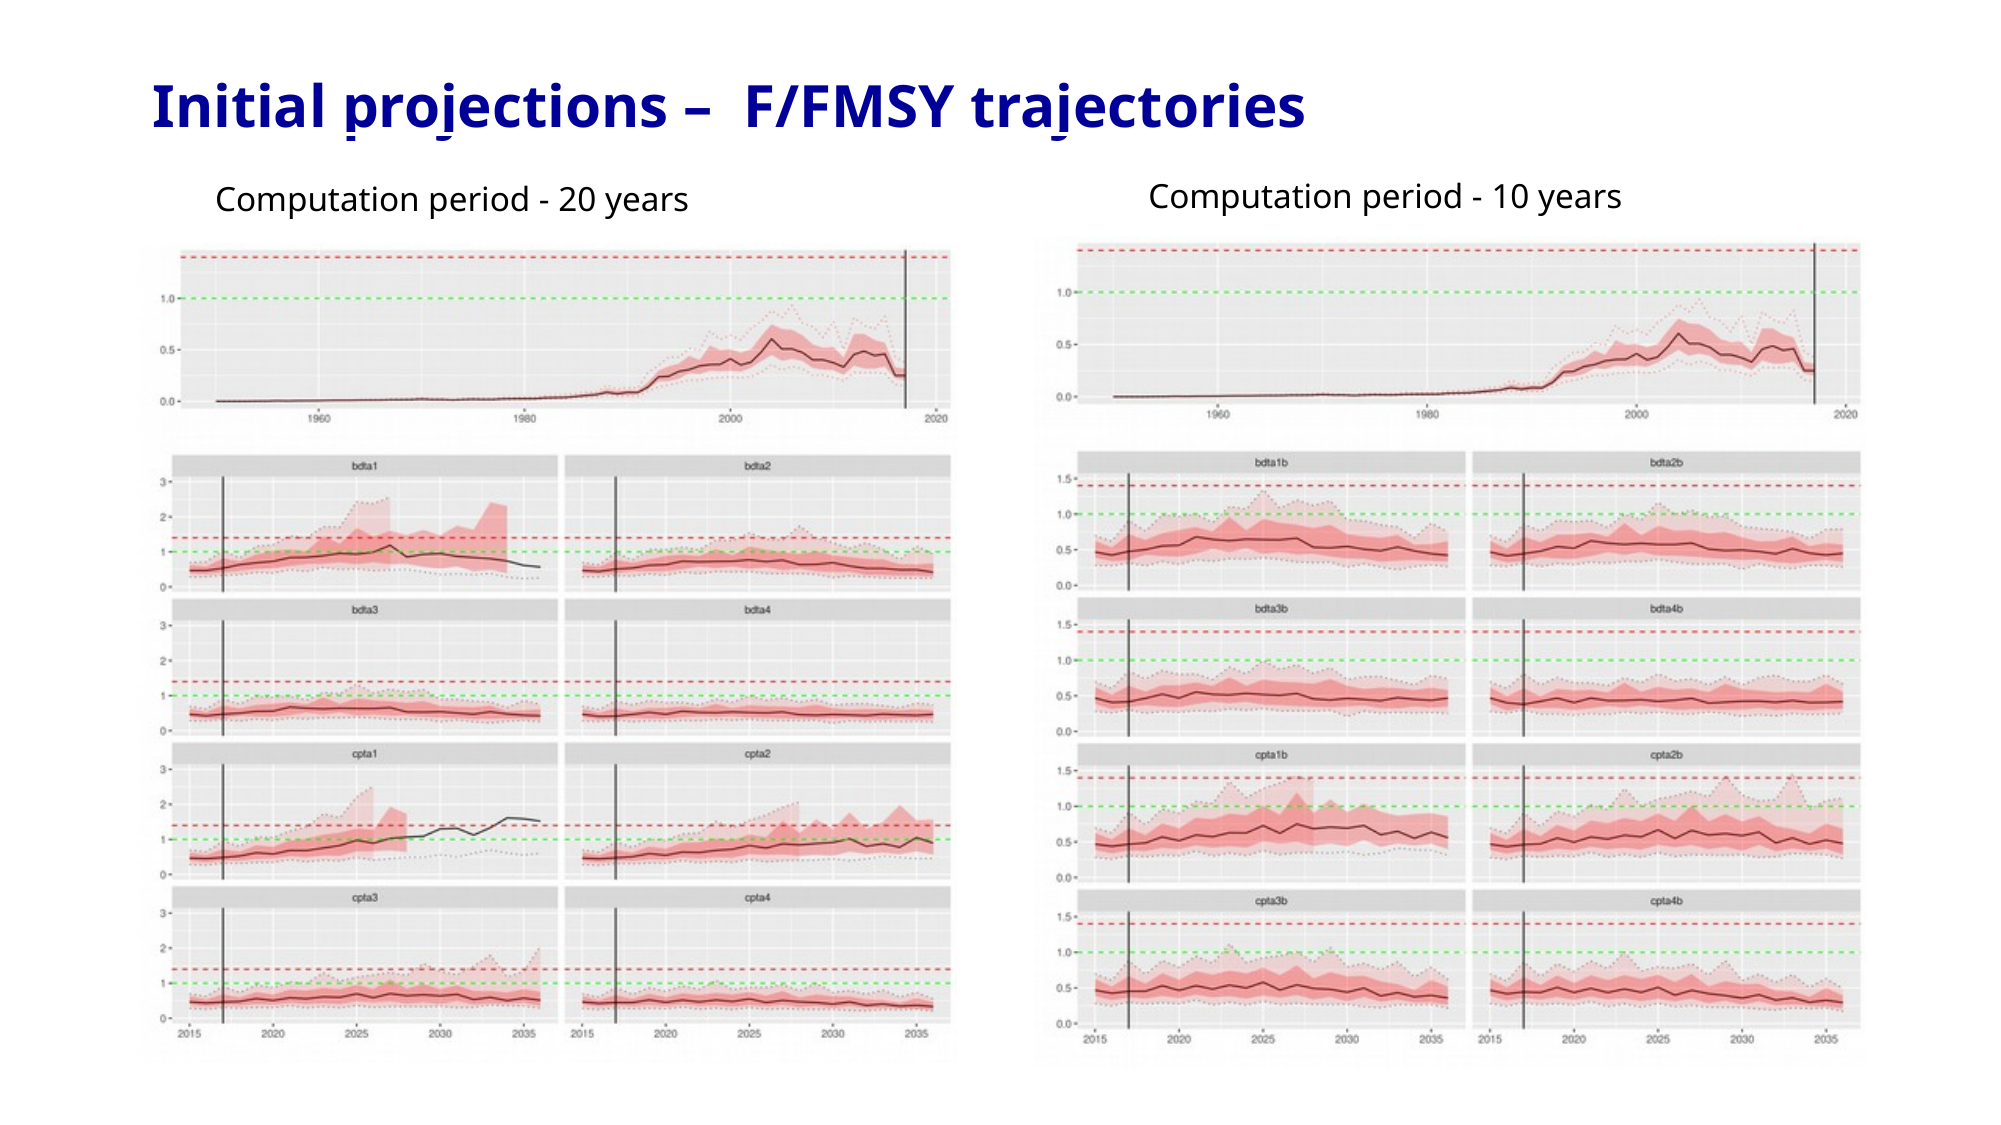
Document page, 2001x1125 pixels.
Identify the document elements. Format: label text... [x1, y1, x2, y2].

text_box Initial projections – F/FMSY trajectories [137, 0, 1863, 218]
picture [1033, 236, 1867, 1069]
text_box Computation period - 10 years [1086, 166, 1914, 222]
text_box Computation period - 20 years [153, 168, 981, 225]
picture [137, 243, 957, 1063]
